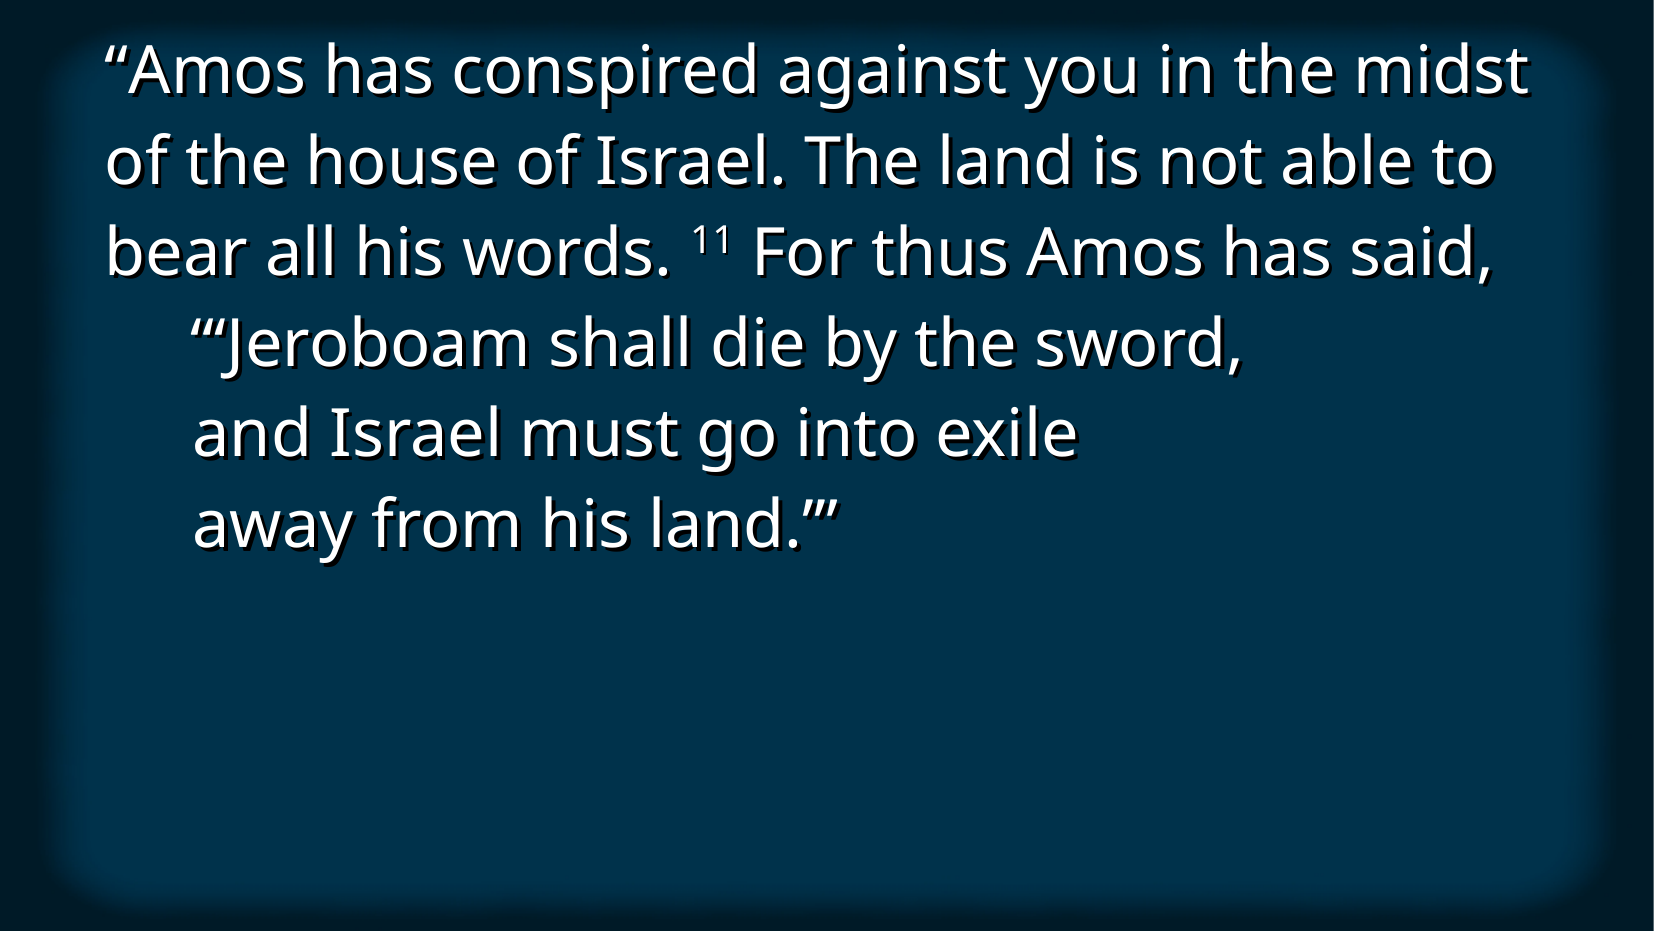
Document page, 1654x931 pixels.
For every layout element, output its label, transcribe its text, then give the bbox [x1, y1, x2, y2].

picture [0, 0, 1654, 931]
text_box “Amos has conspired against you in the midst of the house of Israel. The land is not able to bear all his words. 11 For thus Amos has said, “‘Jeroboam shall die by the sword, and Israel must go into exile away from his land.’” [90, 15, 1561, 563]
